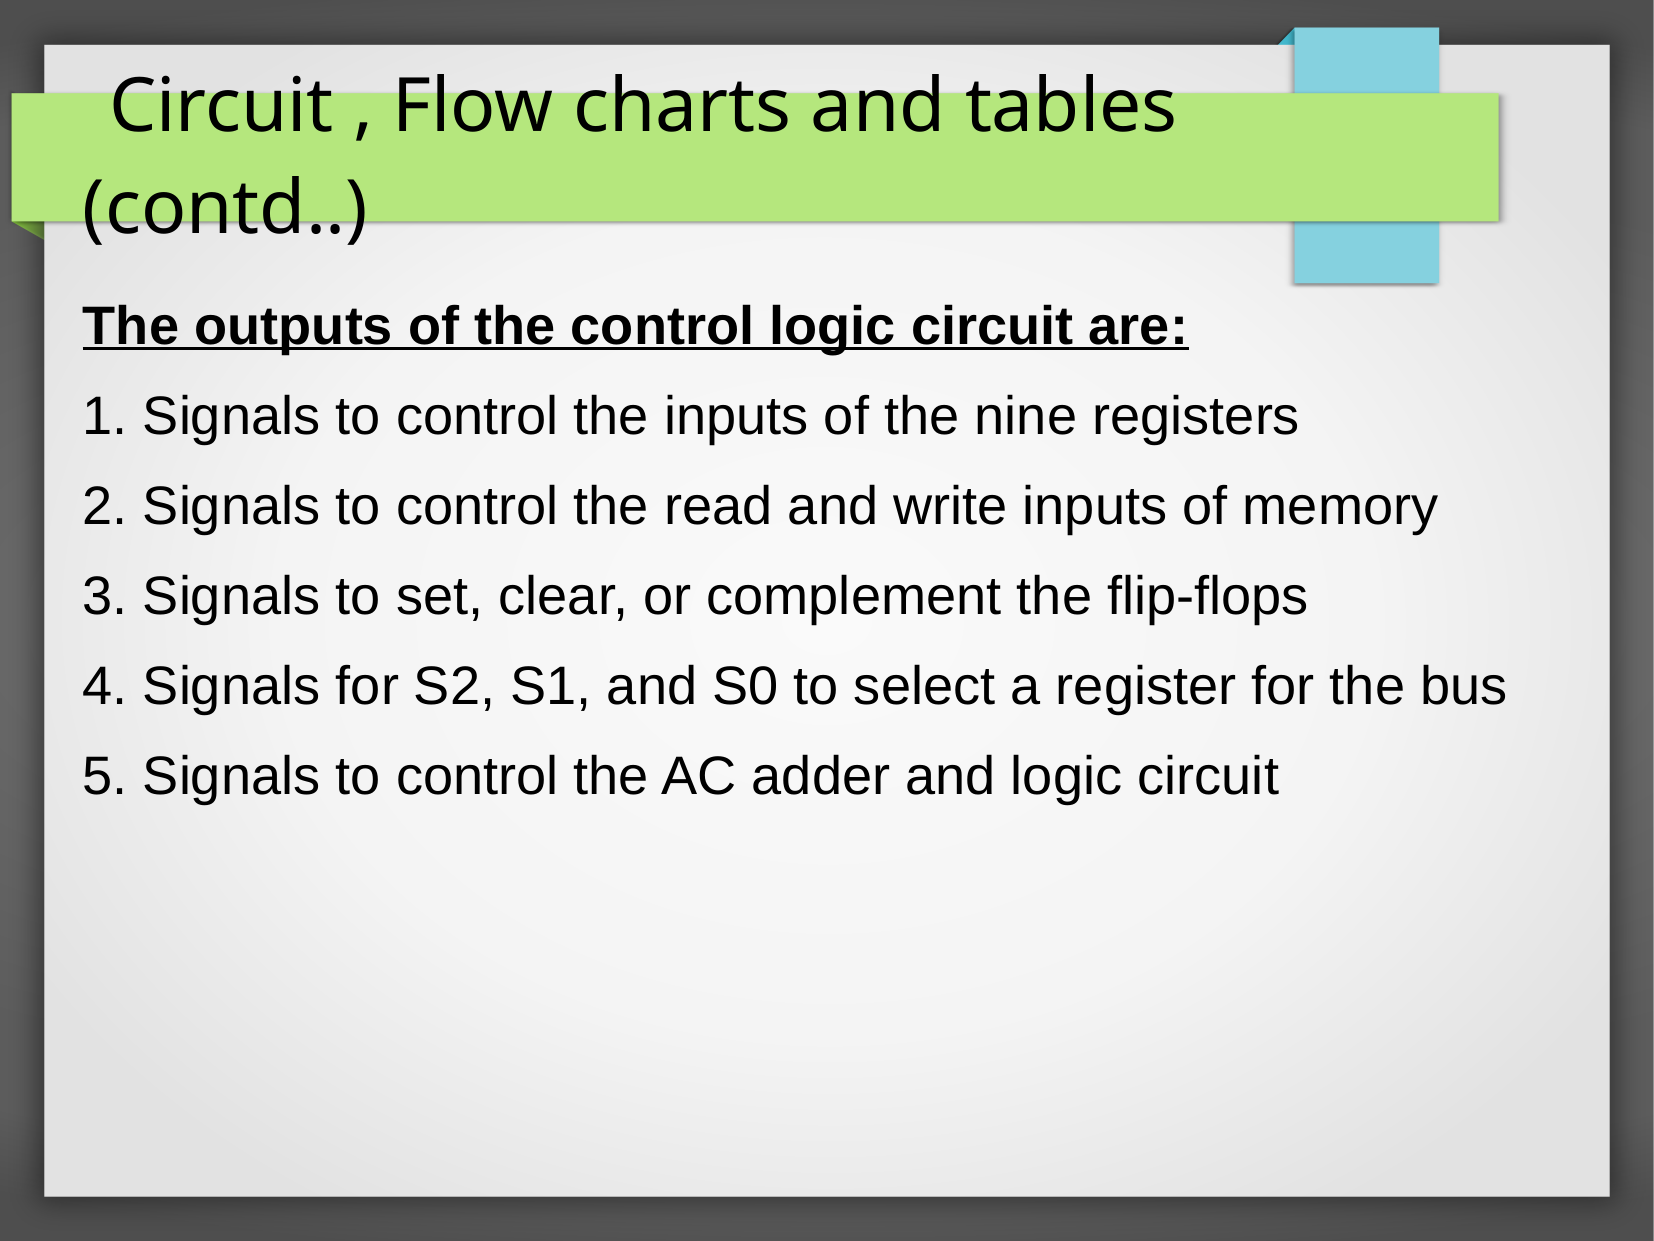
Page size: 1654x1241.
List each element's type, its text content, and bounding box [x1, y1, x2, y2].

picture [0, 0, 1654, 1241]
title Circuit , Flow charts and tables (contd..) [82, 69, 1264, 238]
list The outputs of the control logic circuit are: 1. Signals to control the inputs of the nine registers 2. Signals to control the read and write inputs of memory 3. Signals to set, clear, or complement the flip-flops 4. Signals for S2, S1, and S0 to select a register for the bus 5. Signals to control the AC adder and logic circuit [82, 295, 1571, 1015]
